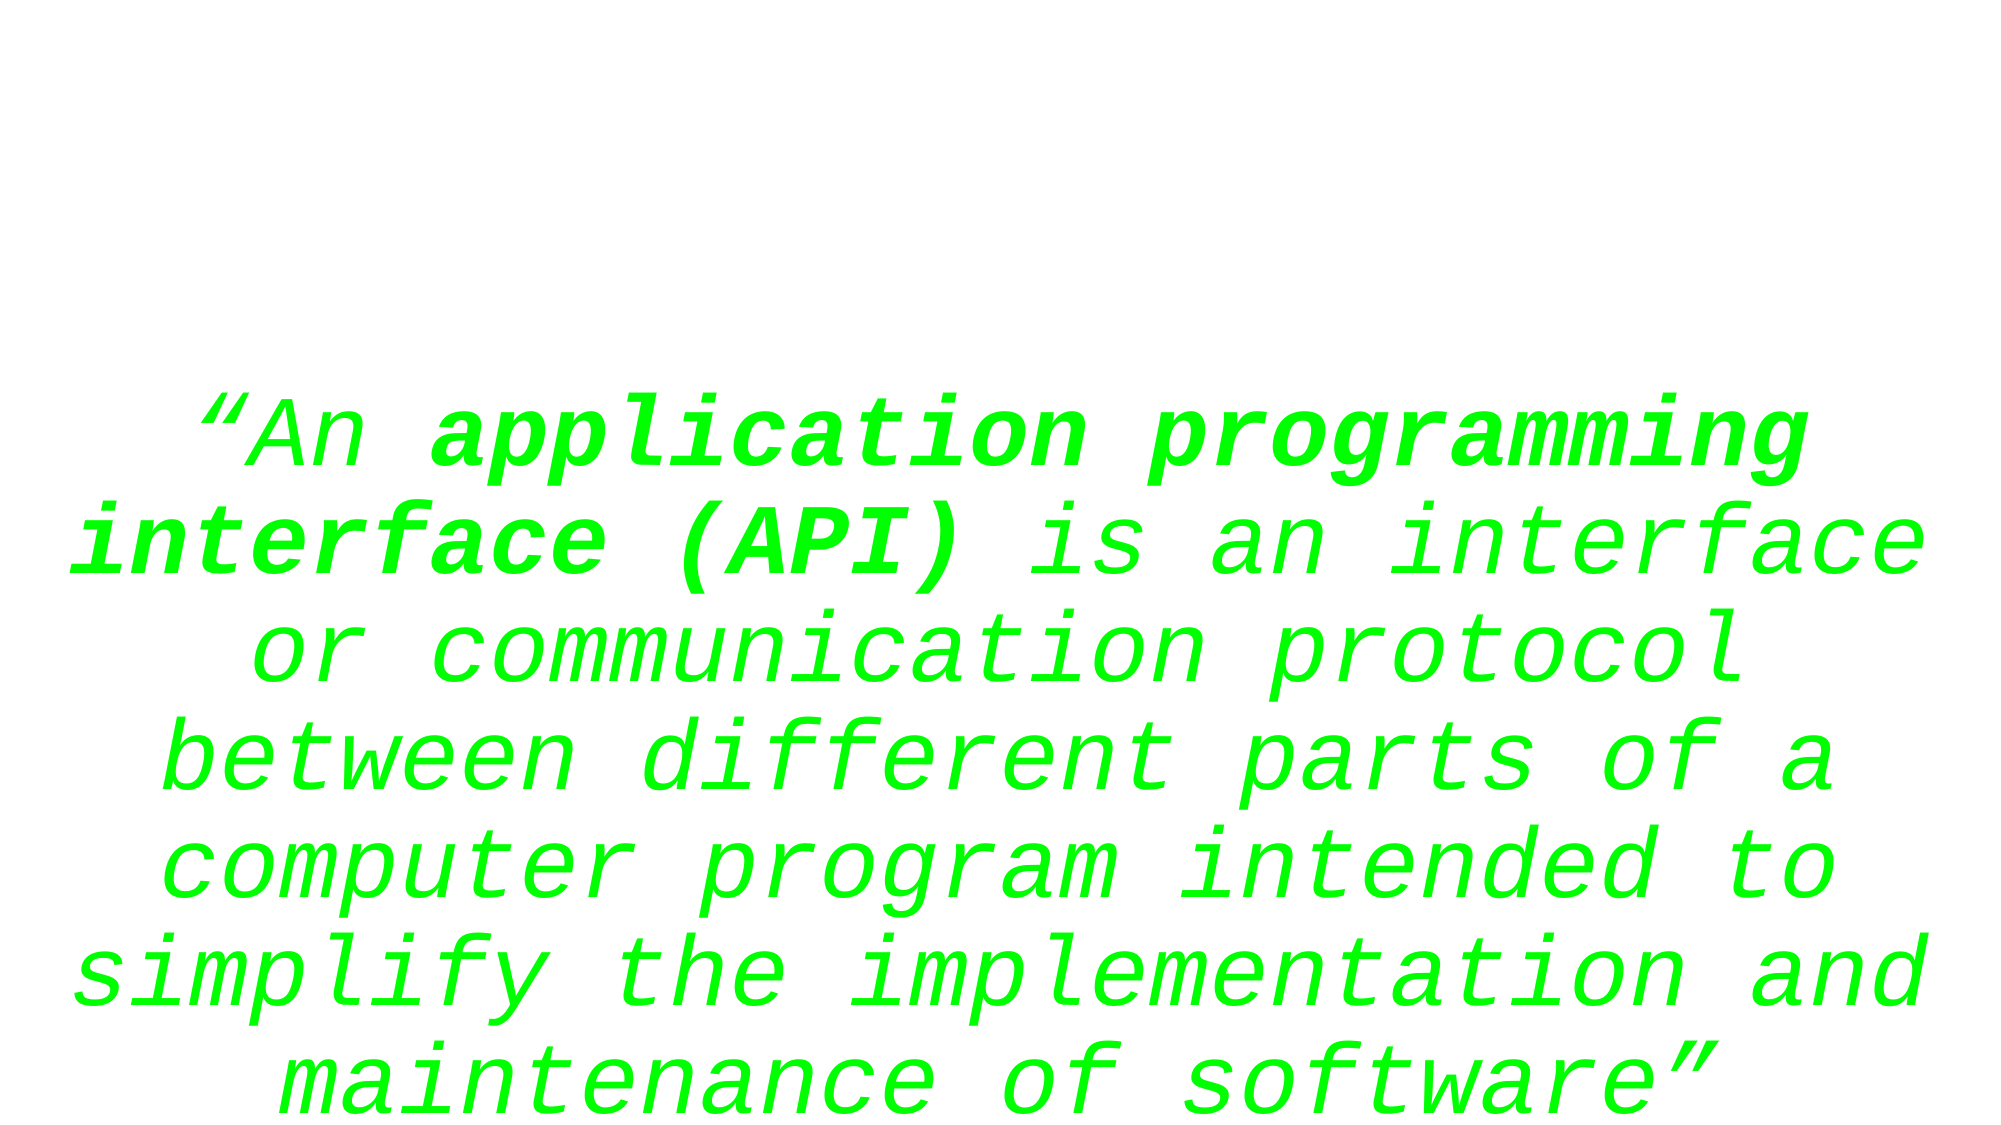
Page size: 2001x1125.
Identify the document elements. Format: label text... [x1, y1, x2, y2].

title “An application programming interface (API) is an interface or communication protocol between different parts of a computer program intended to simplify the implementation and maintenance of software” https://en.wikipedia.org/wiki/Application_programming_interface [0, 371, 2000, 761]
